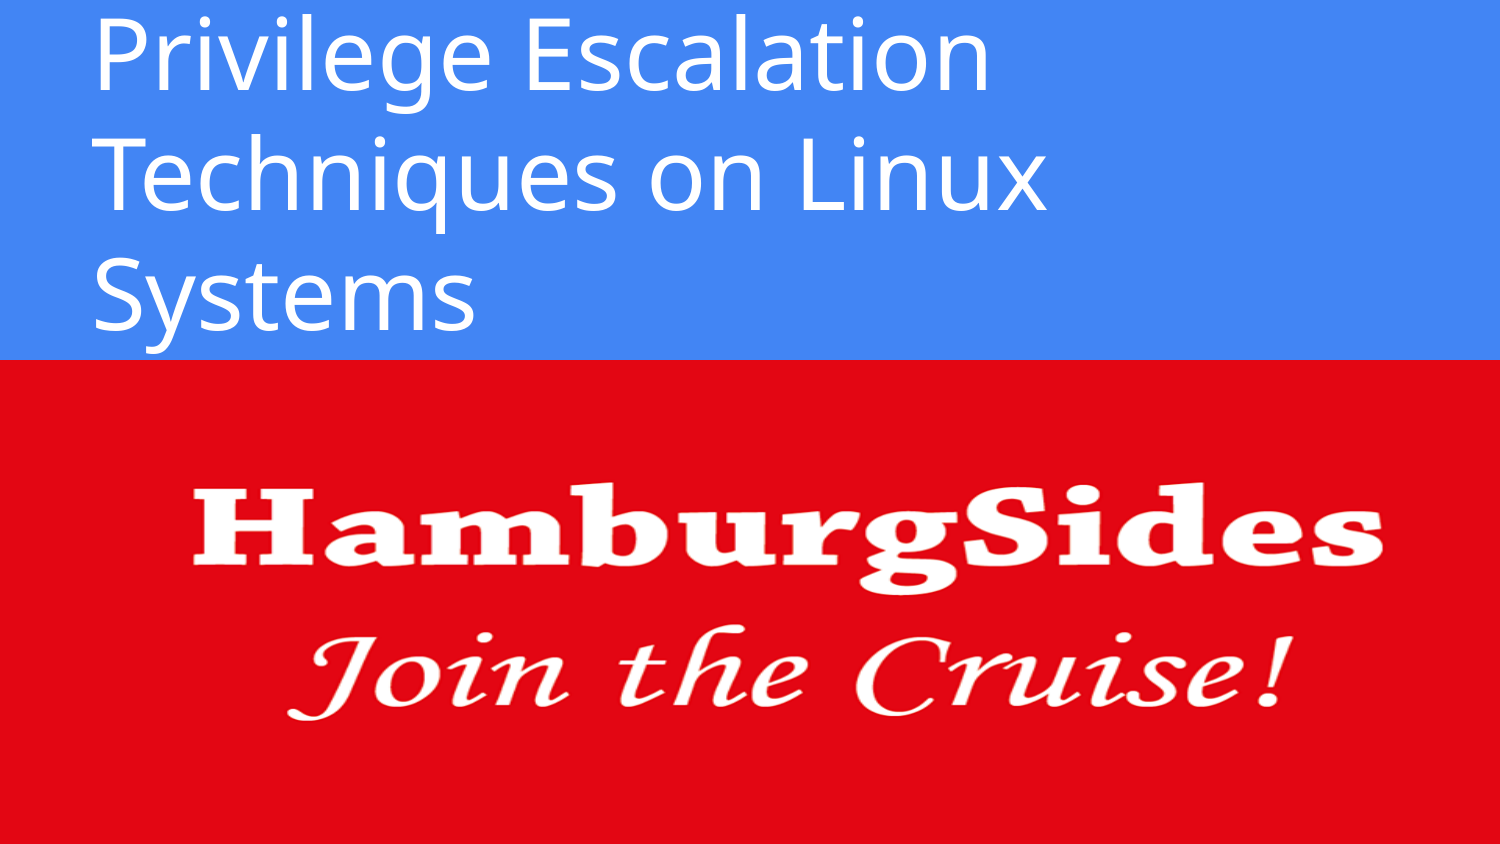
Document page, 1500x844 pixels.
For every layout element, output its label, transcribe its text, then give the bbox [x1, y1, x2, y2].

picture [0, 360, 1500, 844]
title Privilege Escalation Techniques on Linux Systems [76, 100, 1474, 365]
